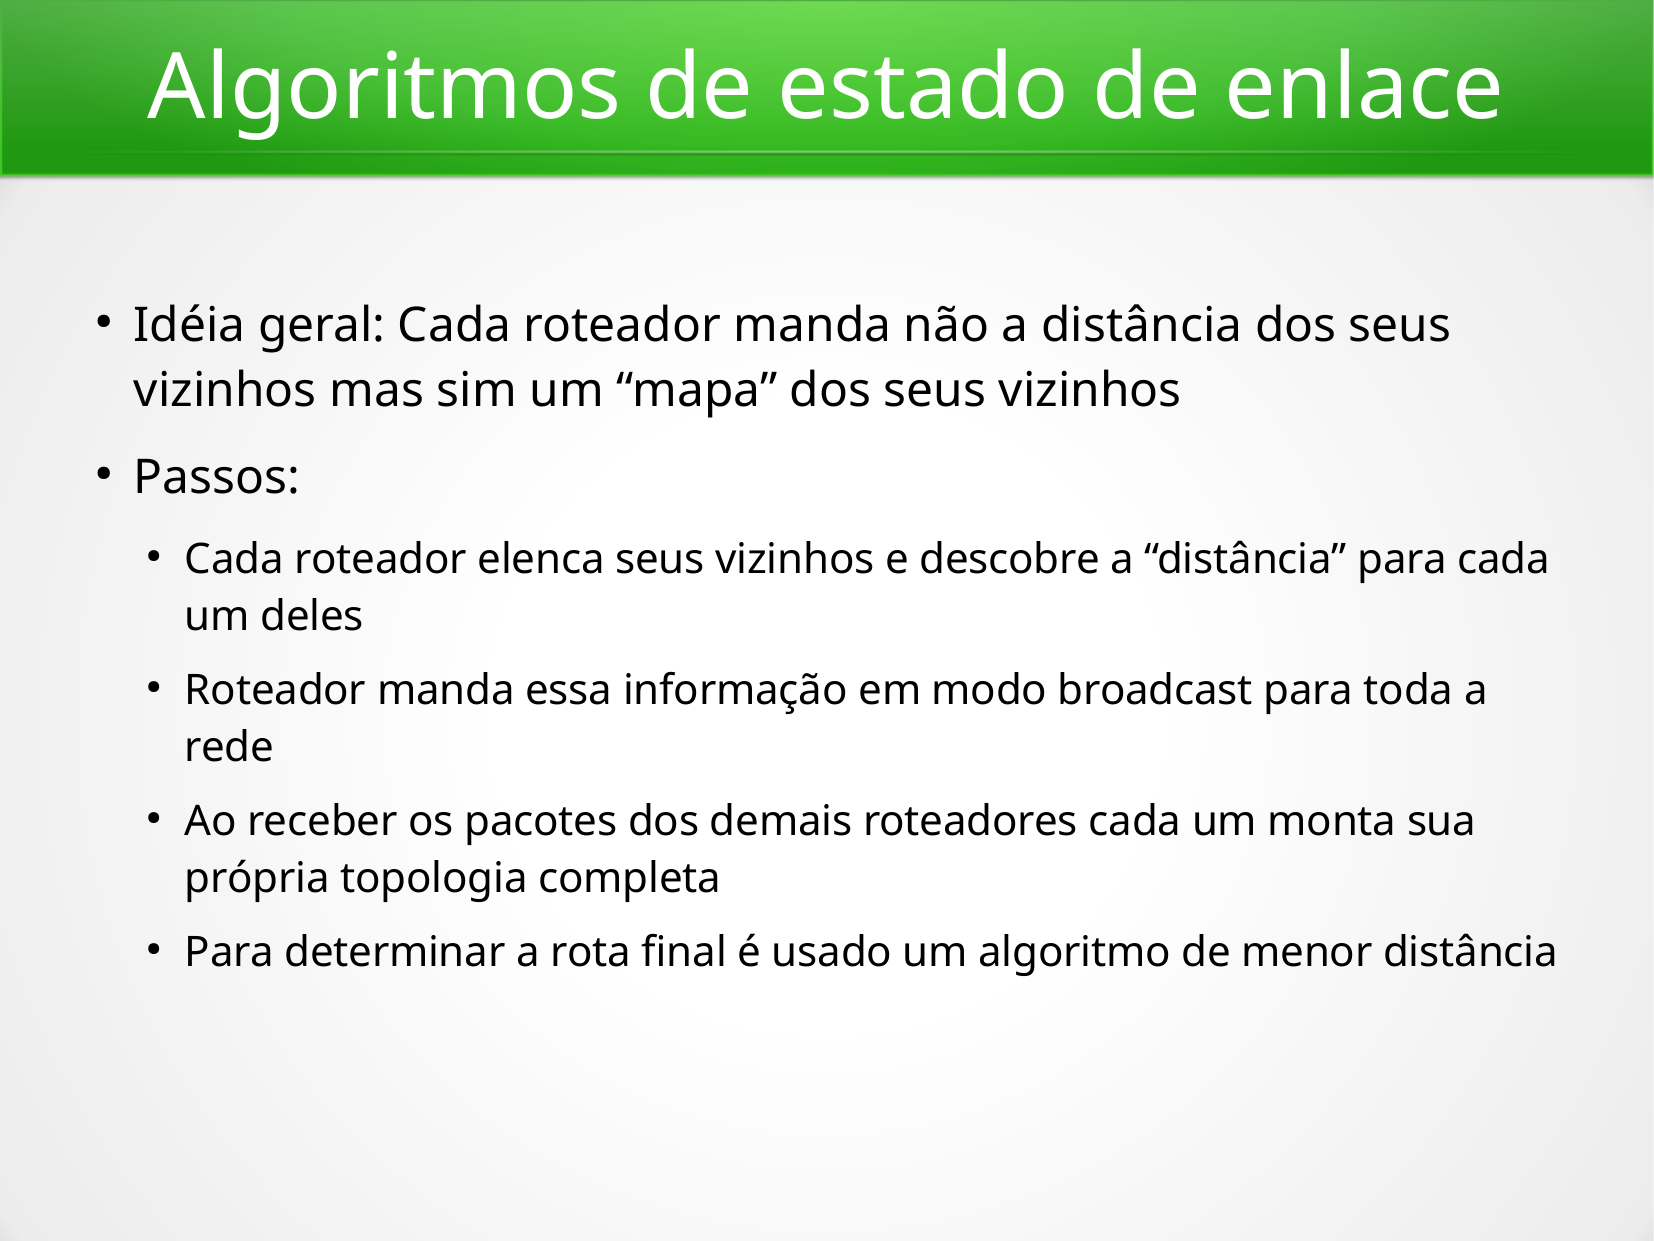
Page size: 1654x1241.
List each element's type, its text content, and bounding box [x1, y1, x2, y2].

list Idéia geral: Cada roteador manda não a distância dos seus vizinhos mas sim um “mapa” dos seus vizinhos Passos: Cada roteador elenca seus vizinhos e descobre a “distância” para cada um deles Roteador manda essa informação em modo broadcast para toda a rede Ao receber os pacotes dos demais roteadores cada um monta sua própria topologia completa Para determinar a rota final é usado um algoritmo de menor distância [82, 290, 1571, 1010]
picture [0, 0, 1654, 1241]
title Algoritmos de estado de enlace [82, 11, 1571, 154]
